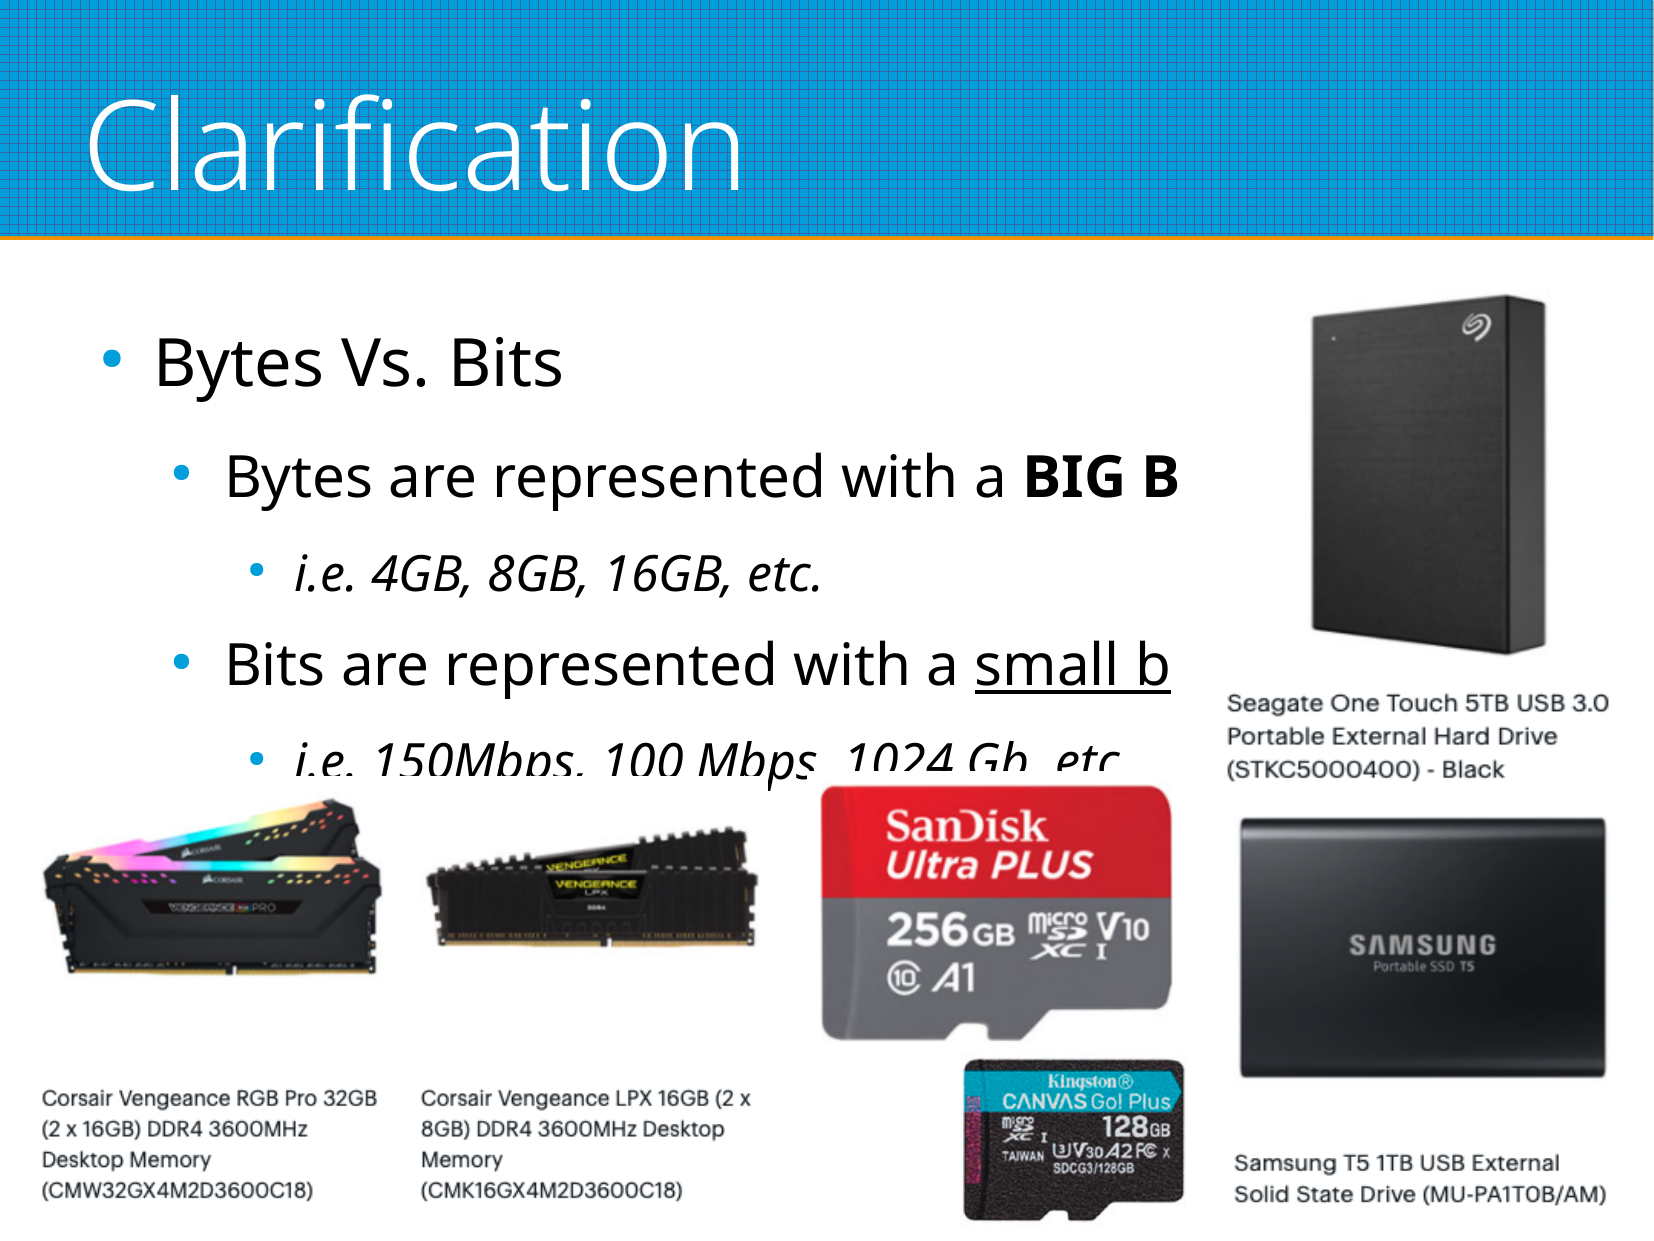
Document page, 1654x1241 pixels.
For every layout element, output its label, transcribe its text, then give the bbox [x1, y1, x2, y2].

picture [807, 771, 1192, 1229]
list Bytes Vs. Bits Bytes are represented with a BIG B i.e. 4GB, 8GB, 16GB, etc. Bits are represented with a small b i.e. 150Mbps, 100 Mbps, 1024 Gb, etc. [82, 314, 1210, 798]
picture [29, 776, 768, 1212]
title Clarification [82, 19, 1571, 227]
picture [1210, 272, 1628, 1218]
